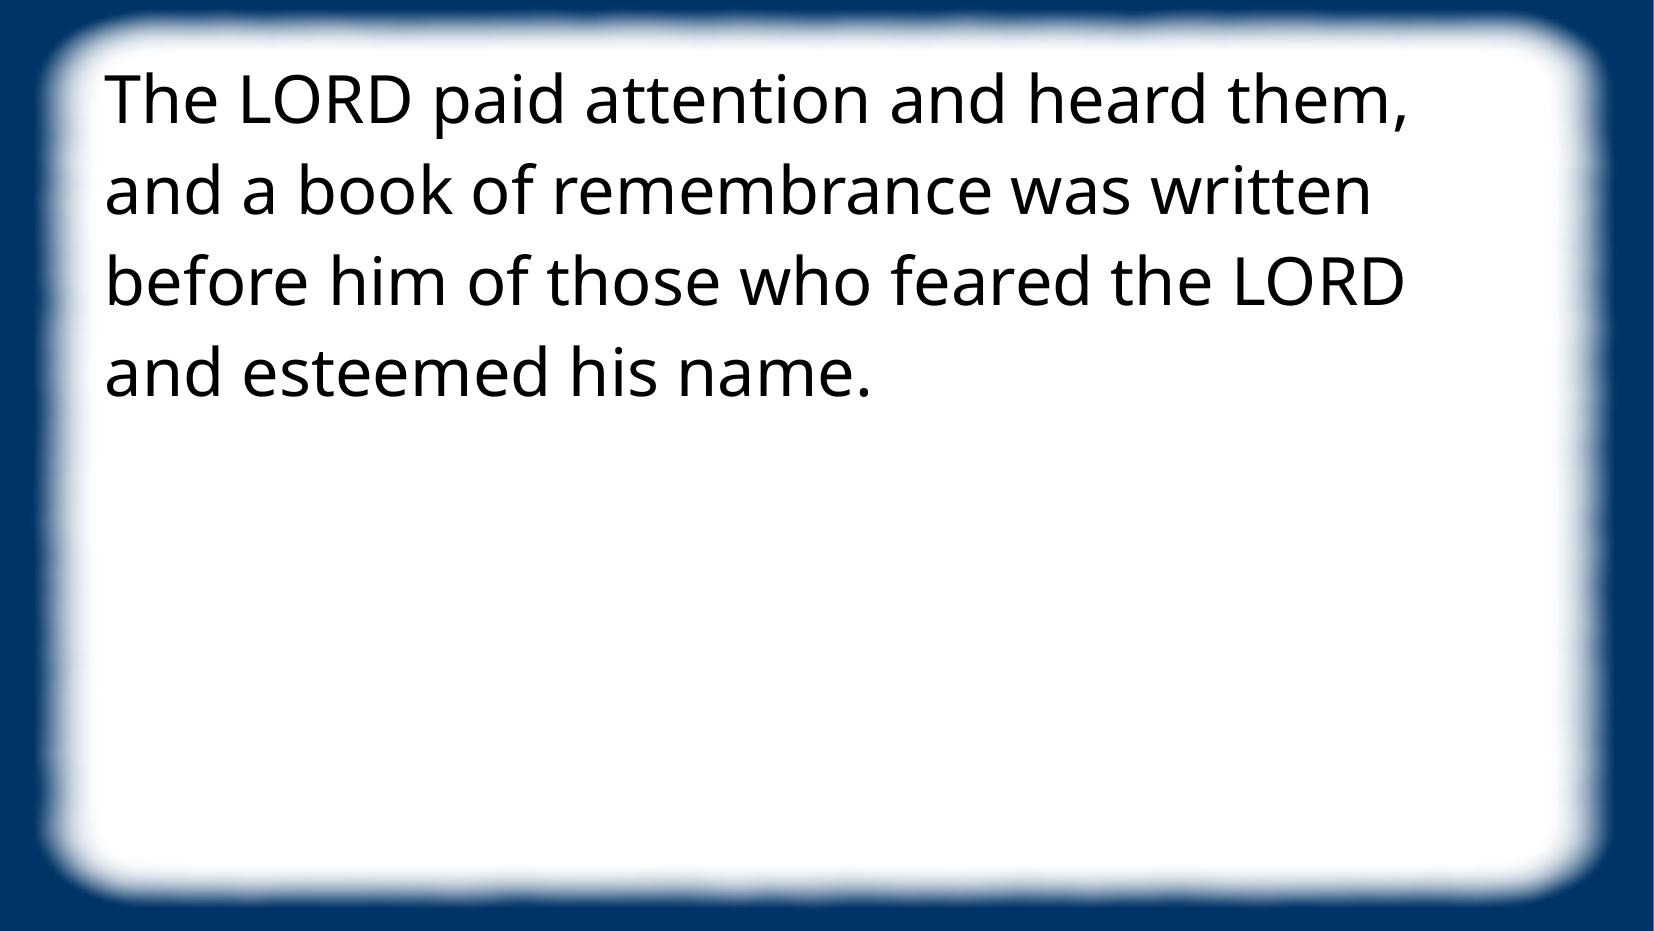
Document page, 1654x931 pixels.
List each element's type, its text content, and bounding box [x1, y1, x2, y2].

text_box The LORD paid attention and heard them, and a book of remembrance was written before him of those who feared the LORD and esteemed his name. [90, 45, 1561, 415]
picture [0, 0, 1654, 931]
